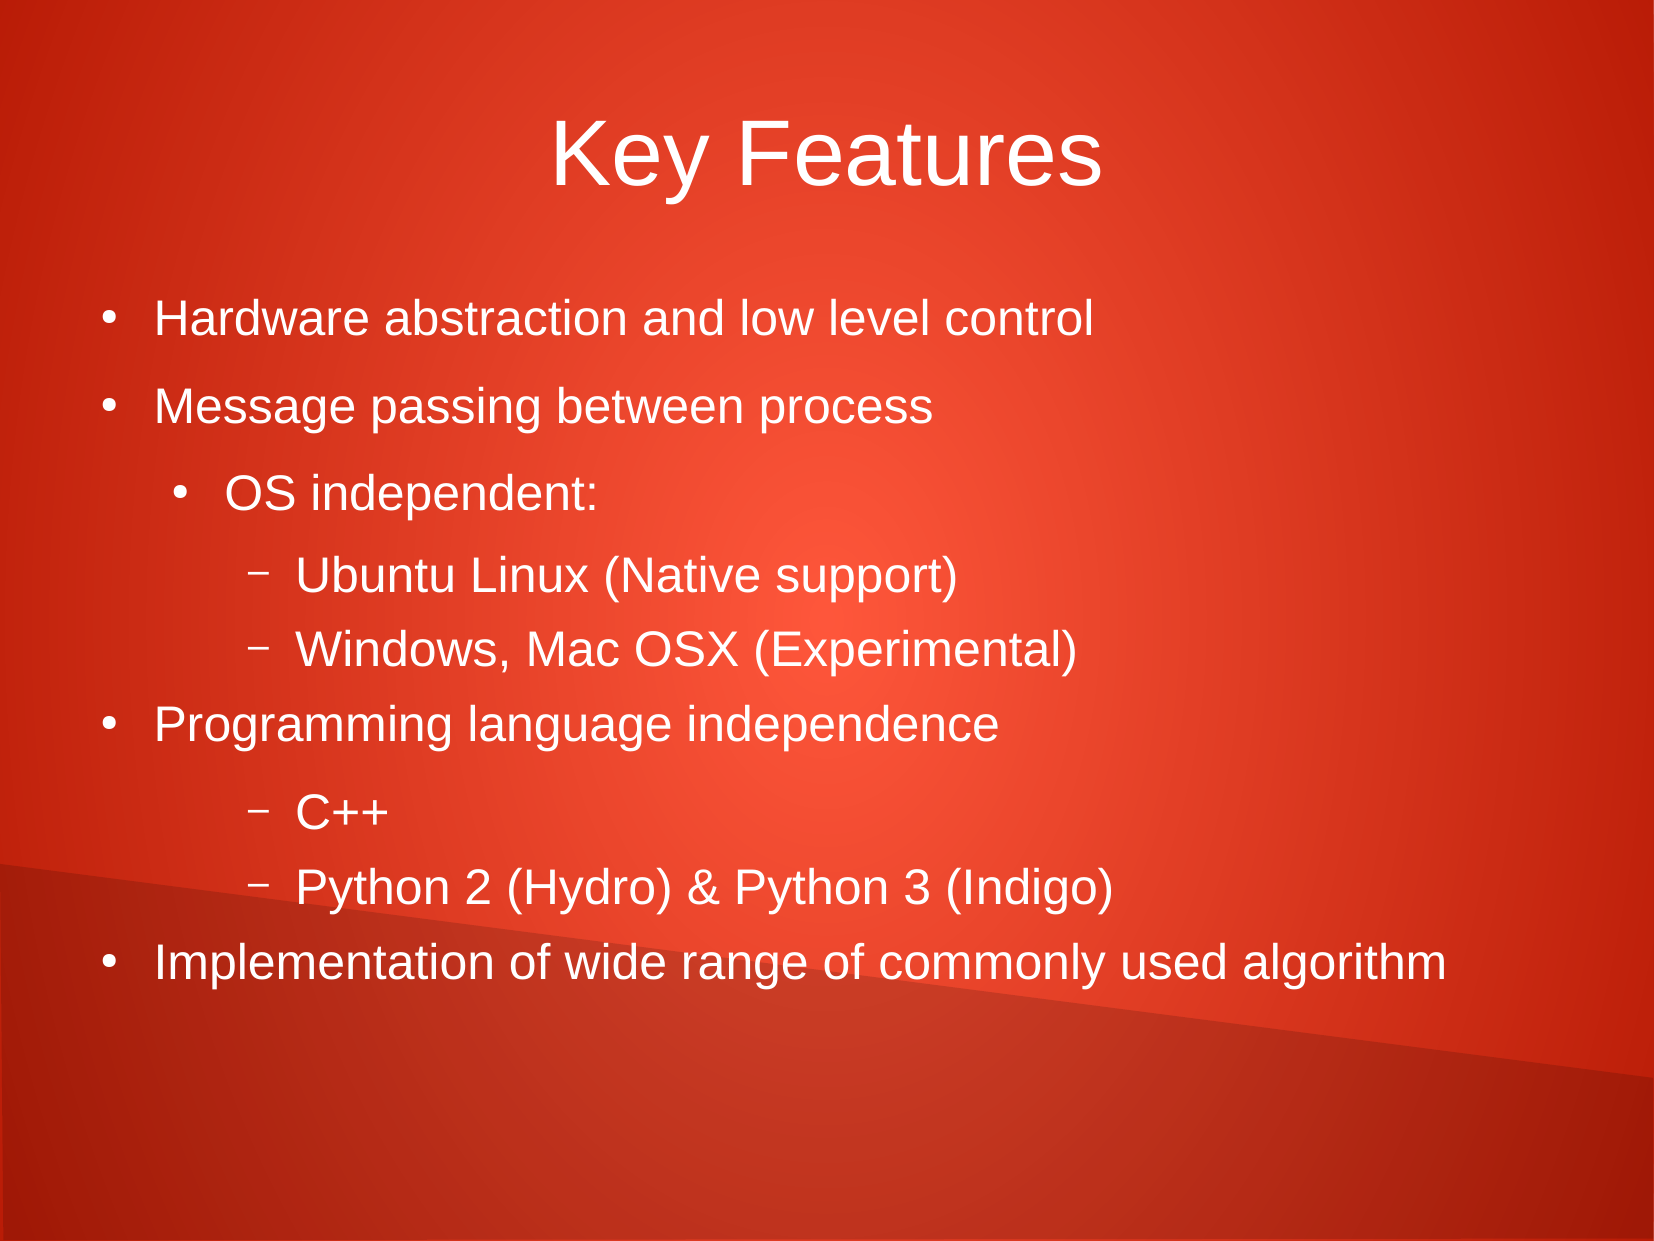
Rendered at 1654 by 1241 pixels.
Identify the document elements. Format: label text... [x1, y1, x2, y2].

title Key Features [82, 49, 1571, 257]
list Hardware abstraction and low level control Message passing between process OS independent: Ubuntu Linux (Native support) Windows, Mac OSX (Experimental) Programming language independence C++ Python 2 (Hydro) & Python 3 (Indigo) Implementation of wide range of commonly used algorithm [82, 290, 1571, 1201]
